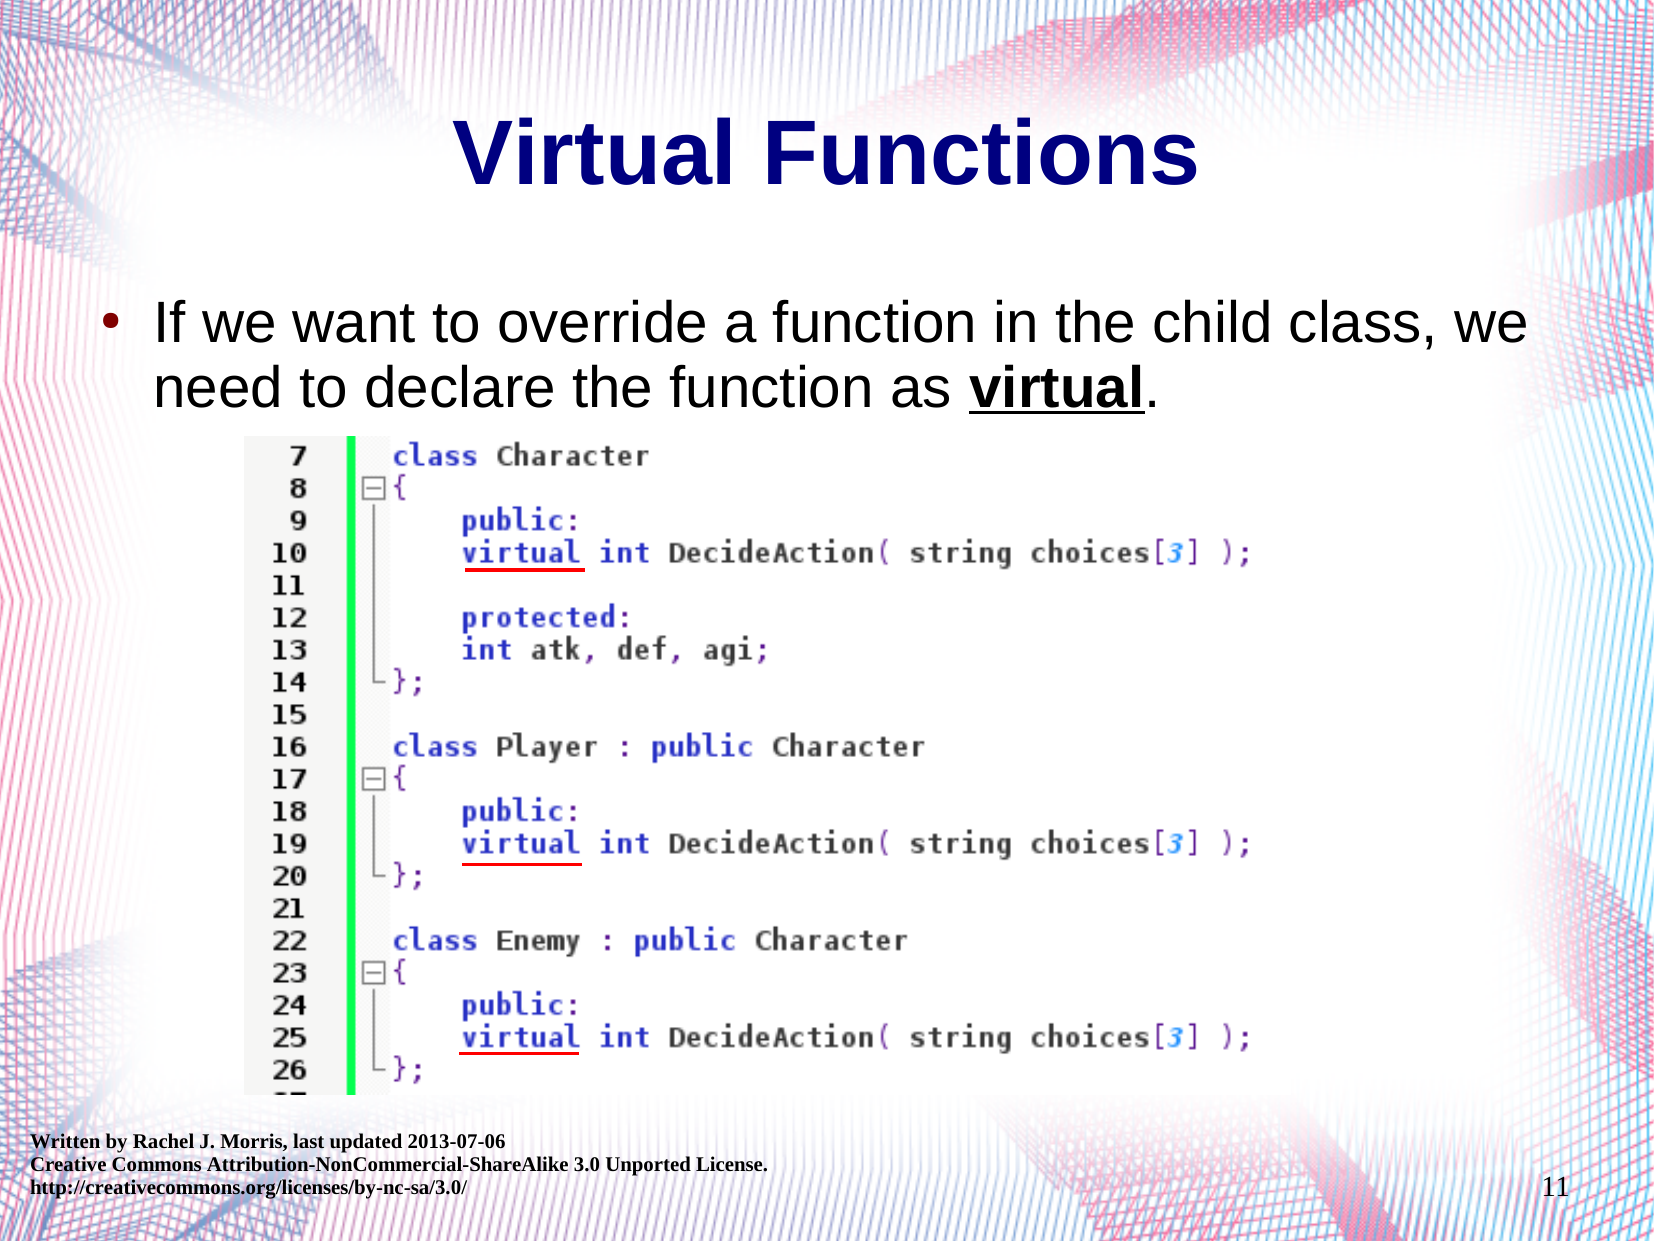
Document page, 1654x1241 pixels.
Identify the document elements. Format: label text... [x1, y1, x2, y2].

picture [0, 0, 1654, 1241]
list If we want to override a function in the child class, we need to declare the function as virtual. [82, 290, 1571, 436]
title Virtual Functions [82, 49, 1571, 257]
